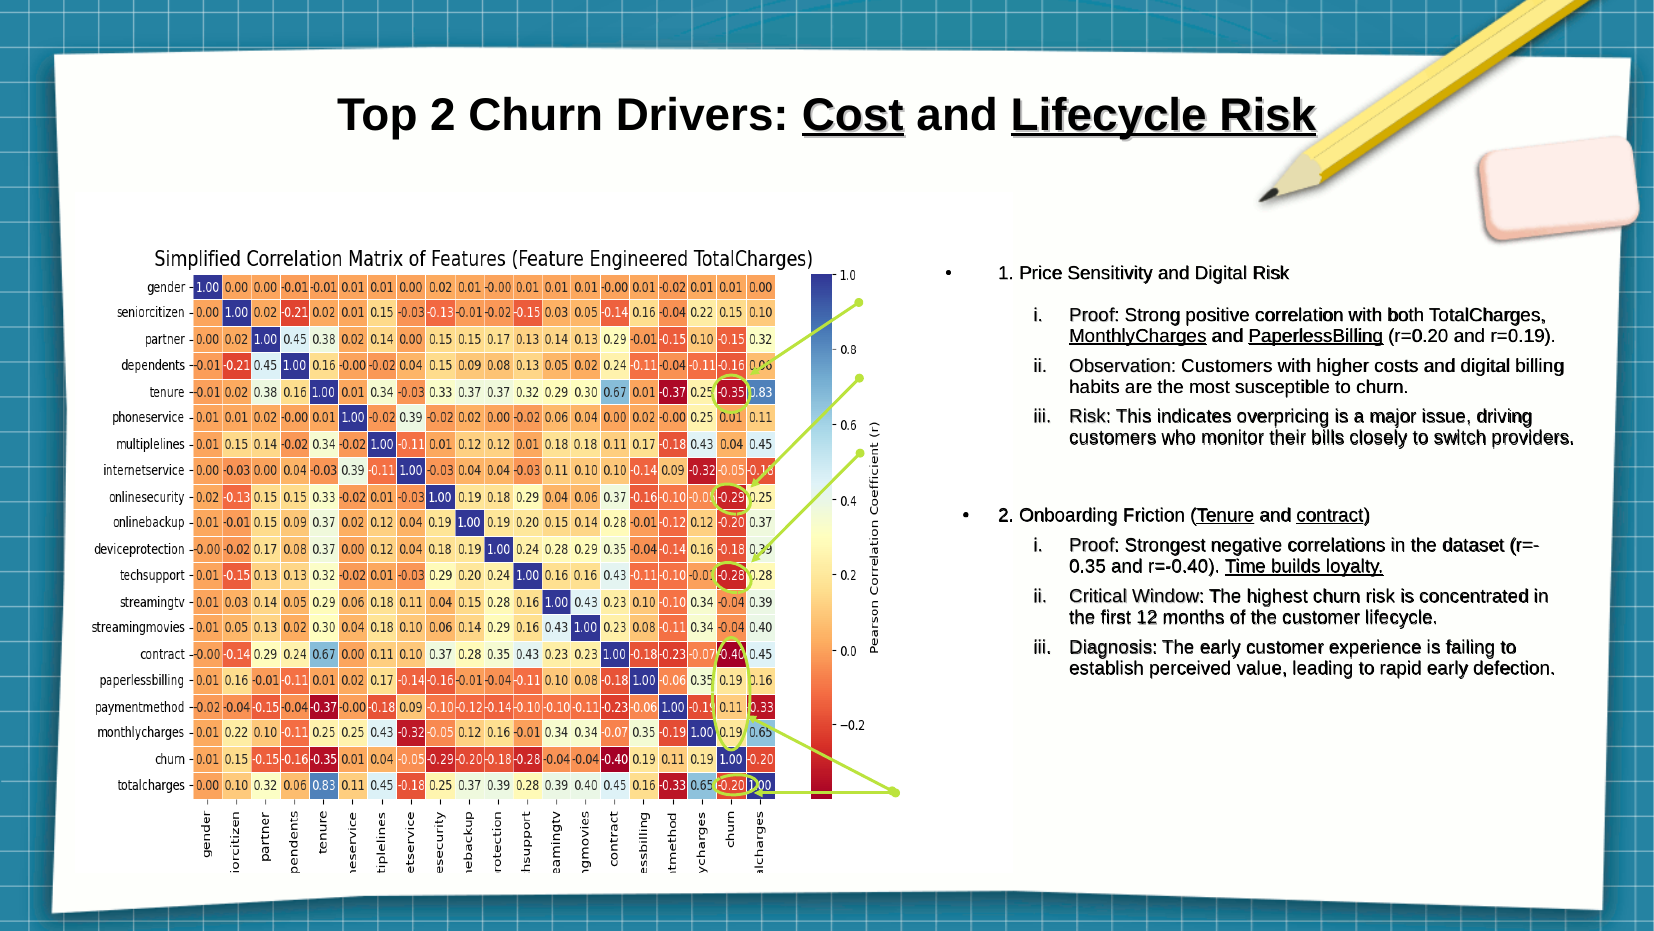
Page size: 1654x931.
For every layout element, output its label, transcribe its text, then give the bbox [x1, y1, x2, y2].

picture [0, 0, 1654, 931]
list 1. Price Sensitivity and Digital Risk Proof: Strong positive correlation with both TotalCharges, MonthlyCharges and PaperlessBilling (r=0.20 and r=0.19). Observation: Customers with higher costs and digital billing habits are the most susceptible to churn. Risk: This indicates overpricing is a major issue, driving customers who monitor their bills closely to switch providers. 2. Onboarding Friction (Tenure and contract) Proof: Strongest negative correlations in the dataset (r=-0.35 and r=-0.40). Time builds loyalty. Critical Window: The highest churn risk is concentrated in the first 12 months of the customer lifecycle. Diagnosis: The early customer experience is failing to establish perceived value, leading to rapid early defection. [927, 262, 1576, 826]
title Top 2 Churn Drivers: Cost and Lifecycle Risk [82, 37, 1571, 193]
